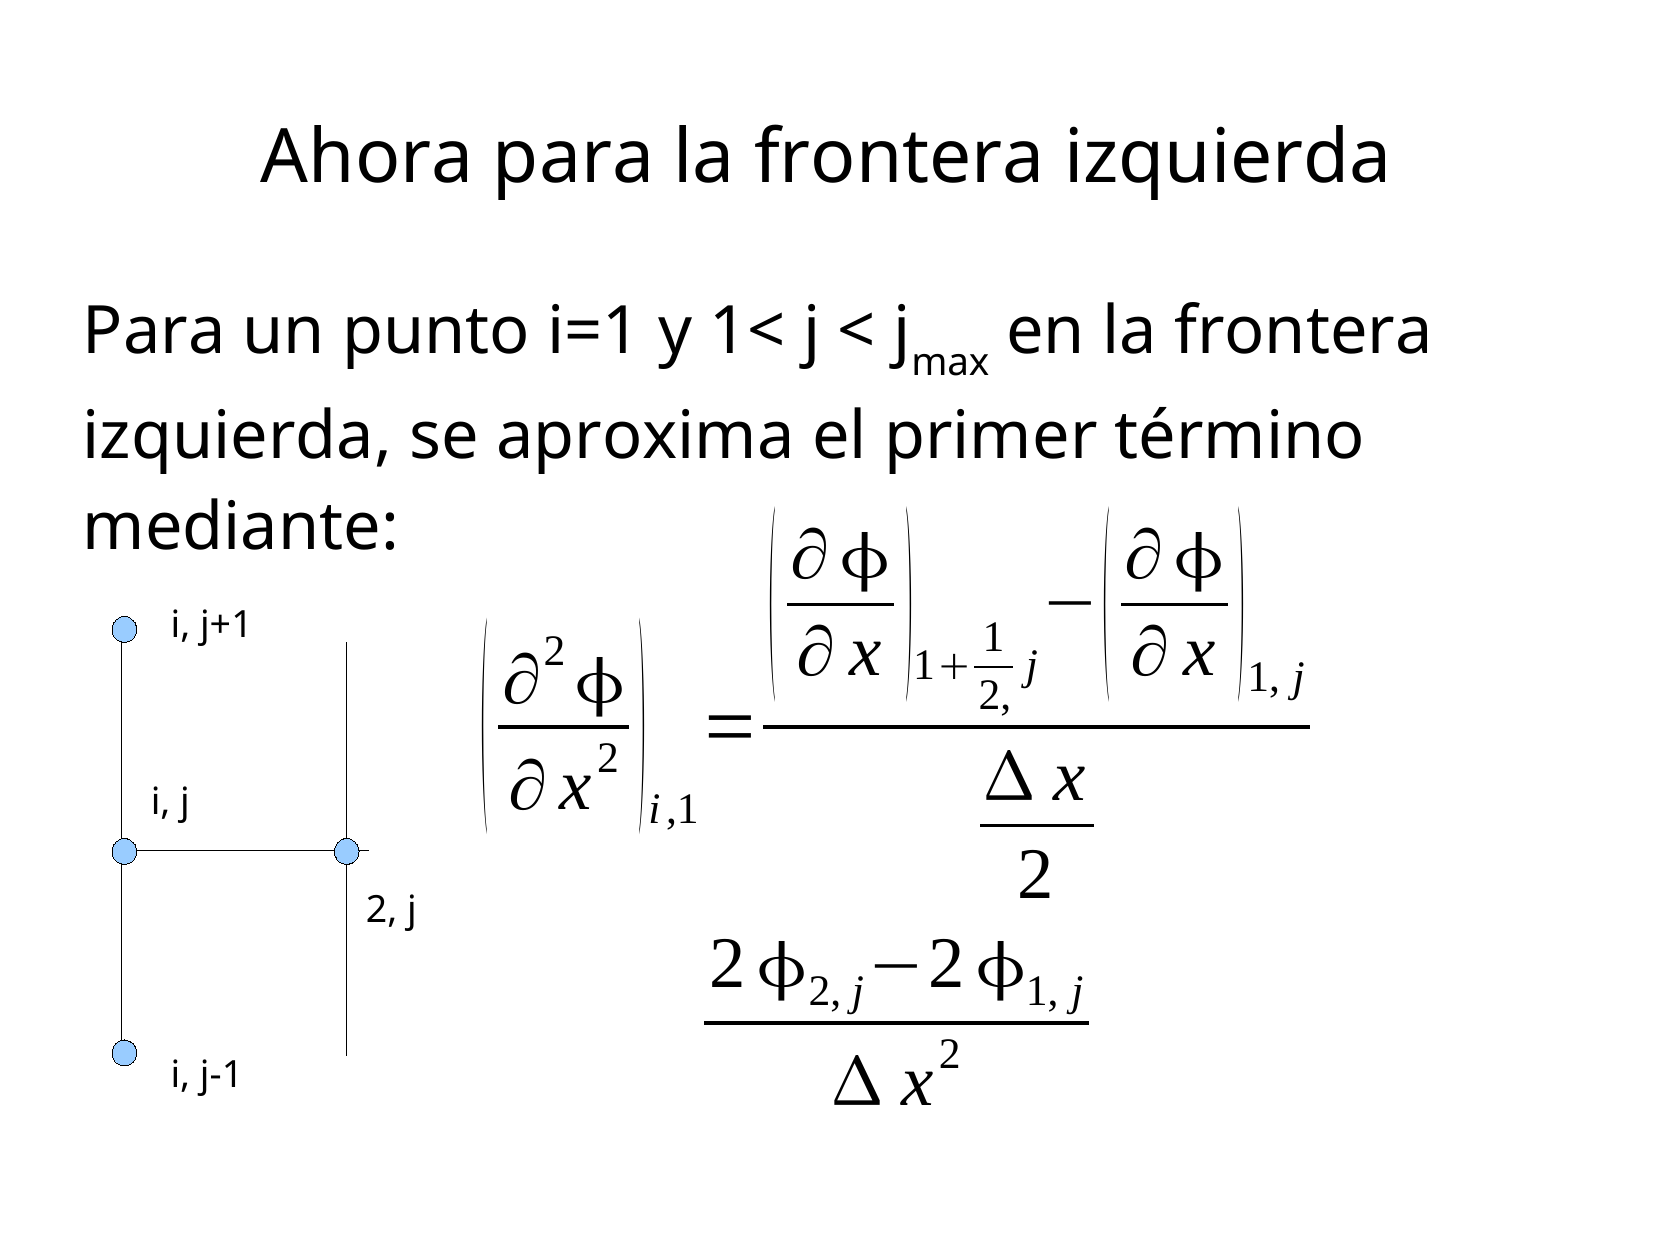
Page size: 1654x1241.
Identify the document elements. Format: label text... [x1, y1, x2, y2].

text_box [112, 616, 137, 643]
text_box i, j-1 [155, 1039, 268, 1099]
text_box [334, 838, 360, 865]
subtitle Para un punto i=1 y 1< j < jmax en la frontera izquierda, se aproxima el primer término mediante: [82, 290, 1571, 562]
text_box i, j [136, 766, 221, 826]
title Ahora para la frontera izquierda [82, 49, 1571, 257]
text_box 2, j [351, 874, 443, 934]
text_box [112, 838, 137, 865]
text_box [112, 1039, 137, 1066]
text_box i, j+1 [155, 590, 286, 649]
chart [472, 501, 1320, 1125]
